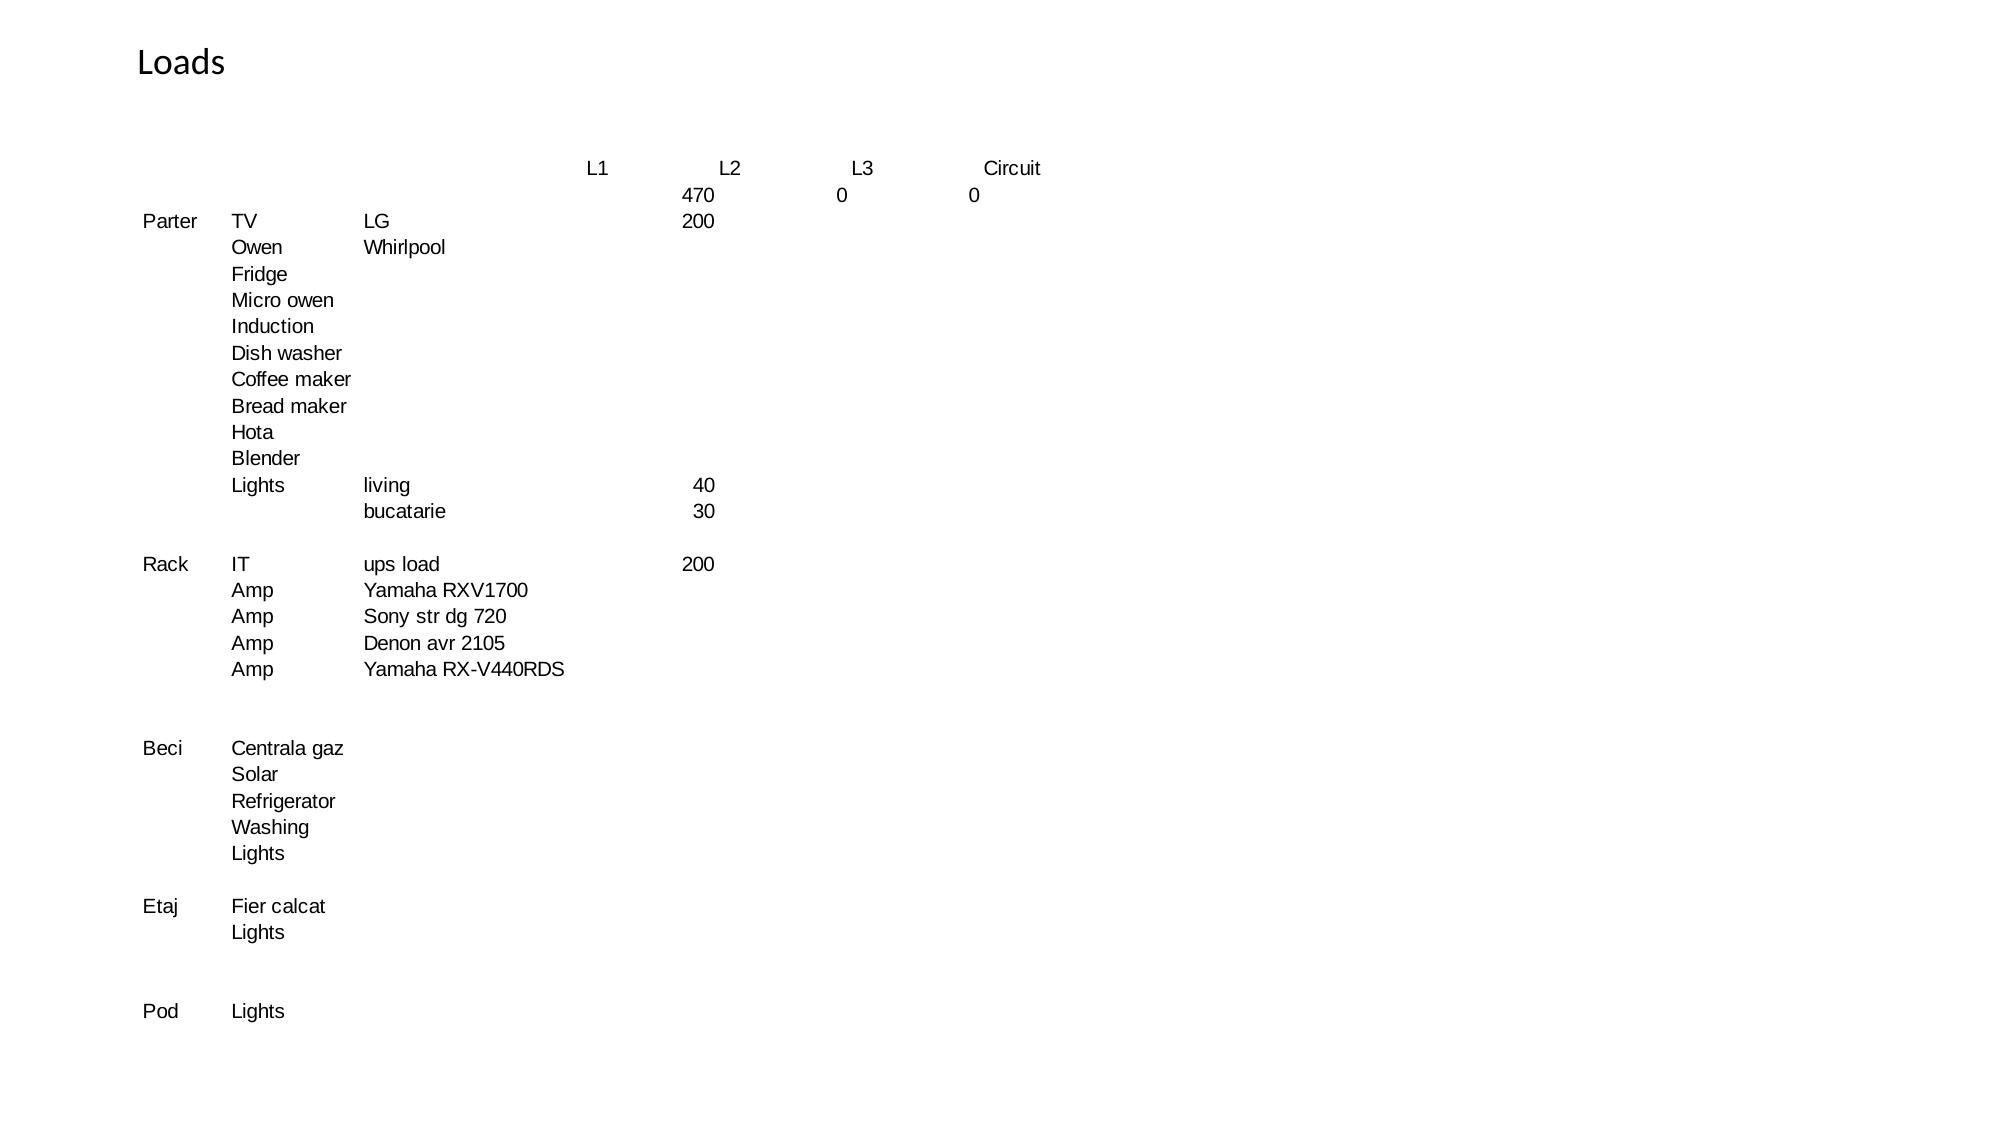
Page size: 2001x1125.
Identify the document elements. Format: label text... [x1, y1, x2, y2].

chart [140, 156, 1779, 1029]
title Loads [137, 25, 1863, 105]
